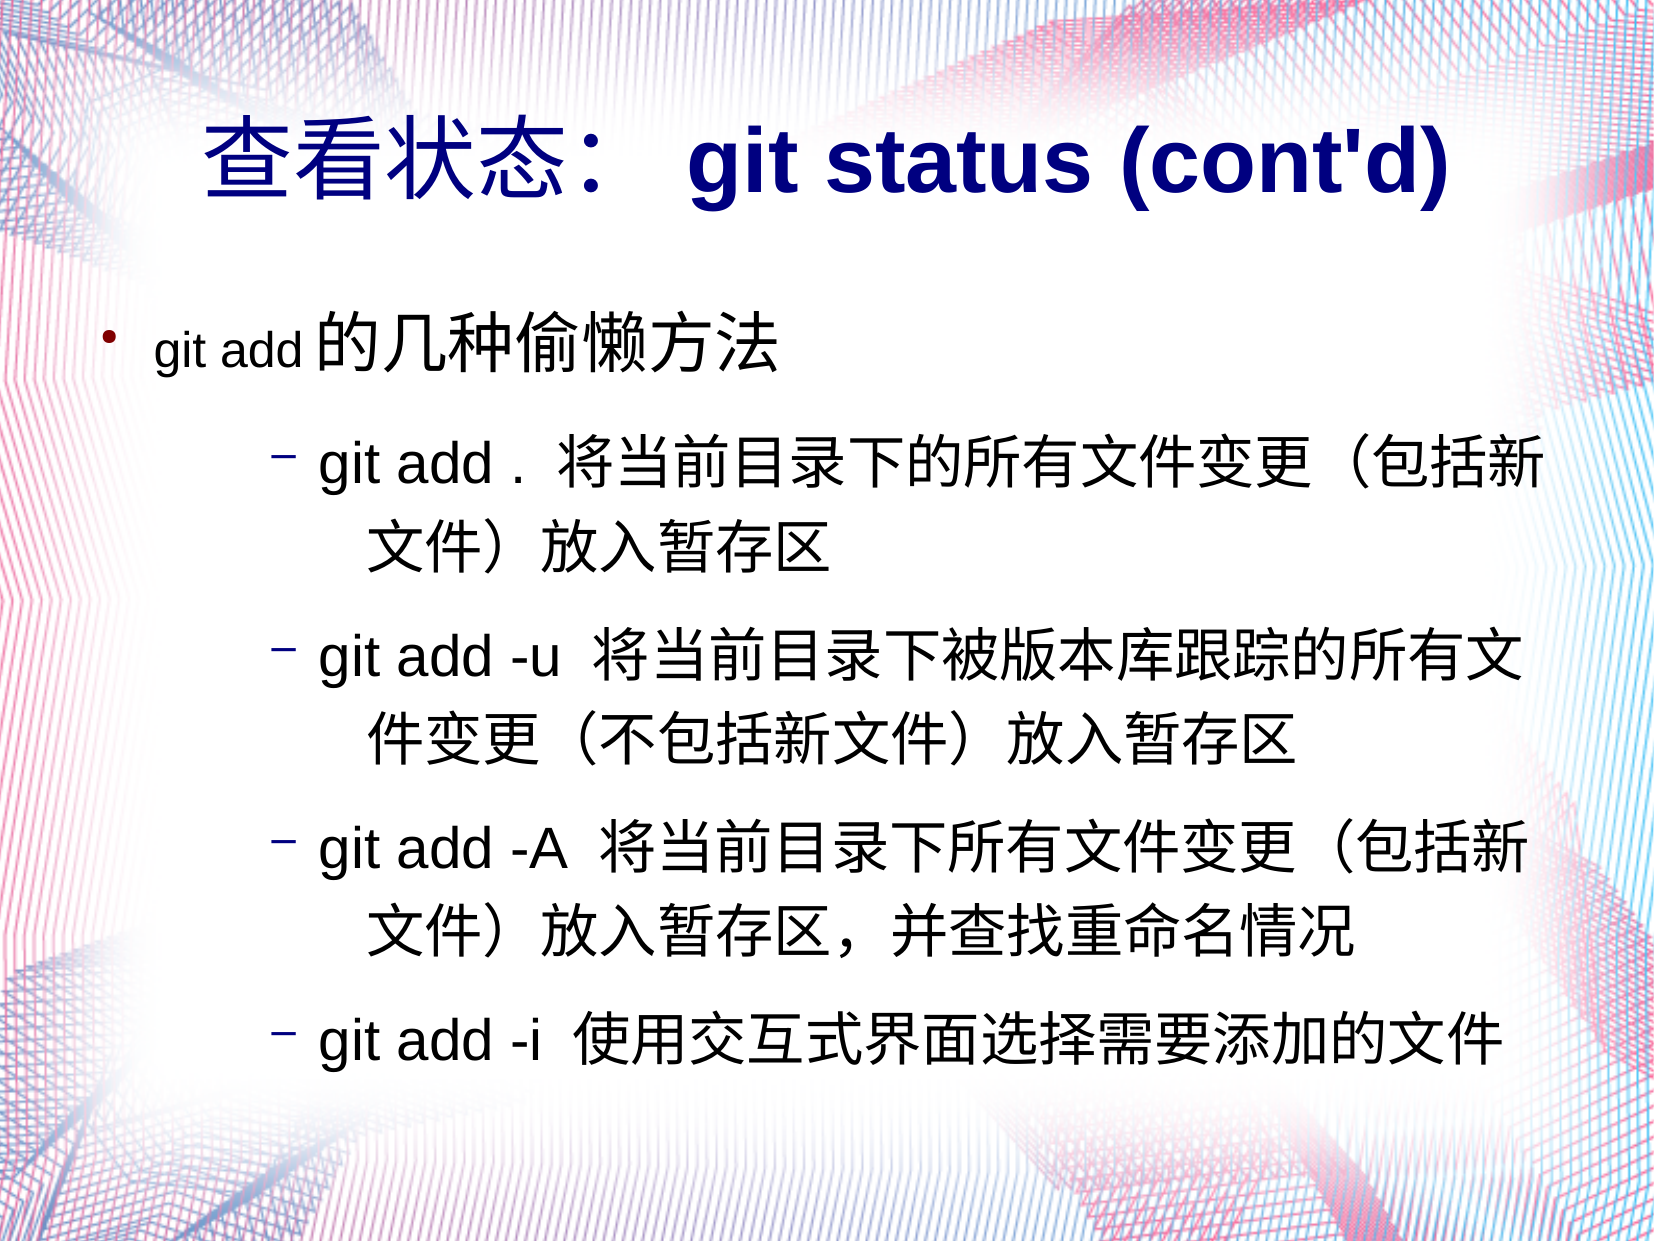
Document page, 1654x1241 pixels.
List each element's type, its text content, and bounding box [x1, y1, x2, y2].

list git add的几种偷懒方法 git add . 将当前目录下的所有文件变更（包括新文件）放入暂存区 git add -u 将当前目录下被版本库跟踪的所有文件变更（不包括新文件）放入暂存区 git add -A 将当前目录下所有文件变更（包括新文件）放入暂存区，并查找重命名情况 git add -i 使用交互式界面选择需要添加的文件 [82, 290, 1571, 1031]
title 查看状态：git status (cont'd) [82, 49, 1571, 257]
picture [0, 0, 1654, 1241]
